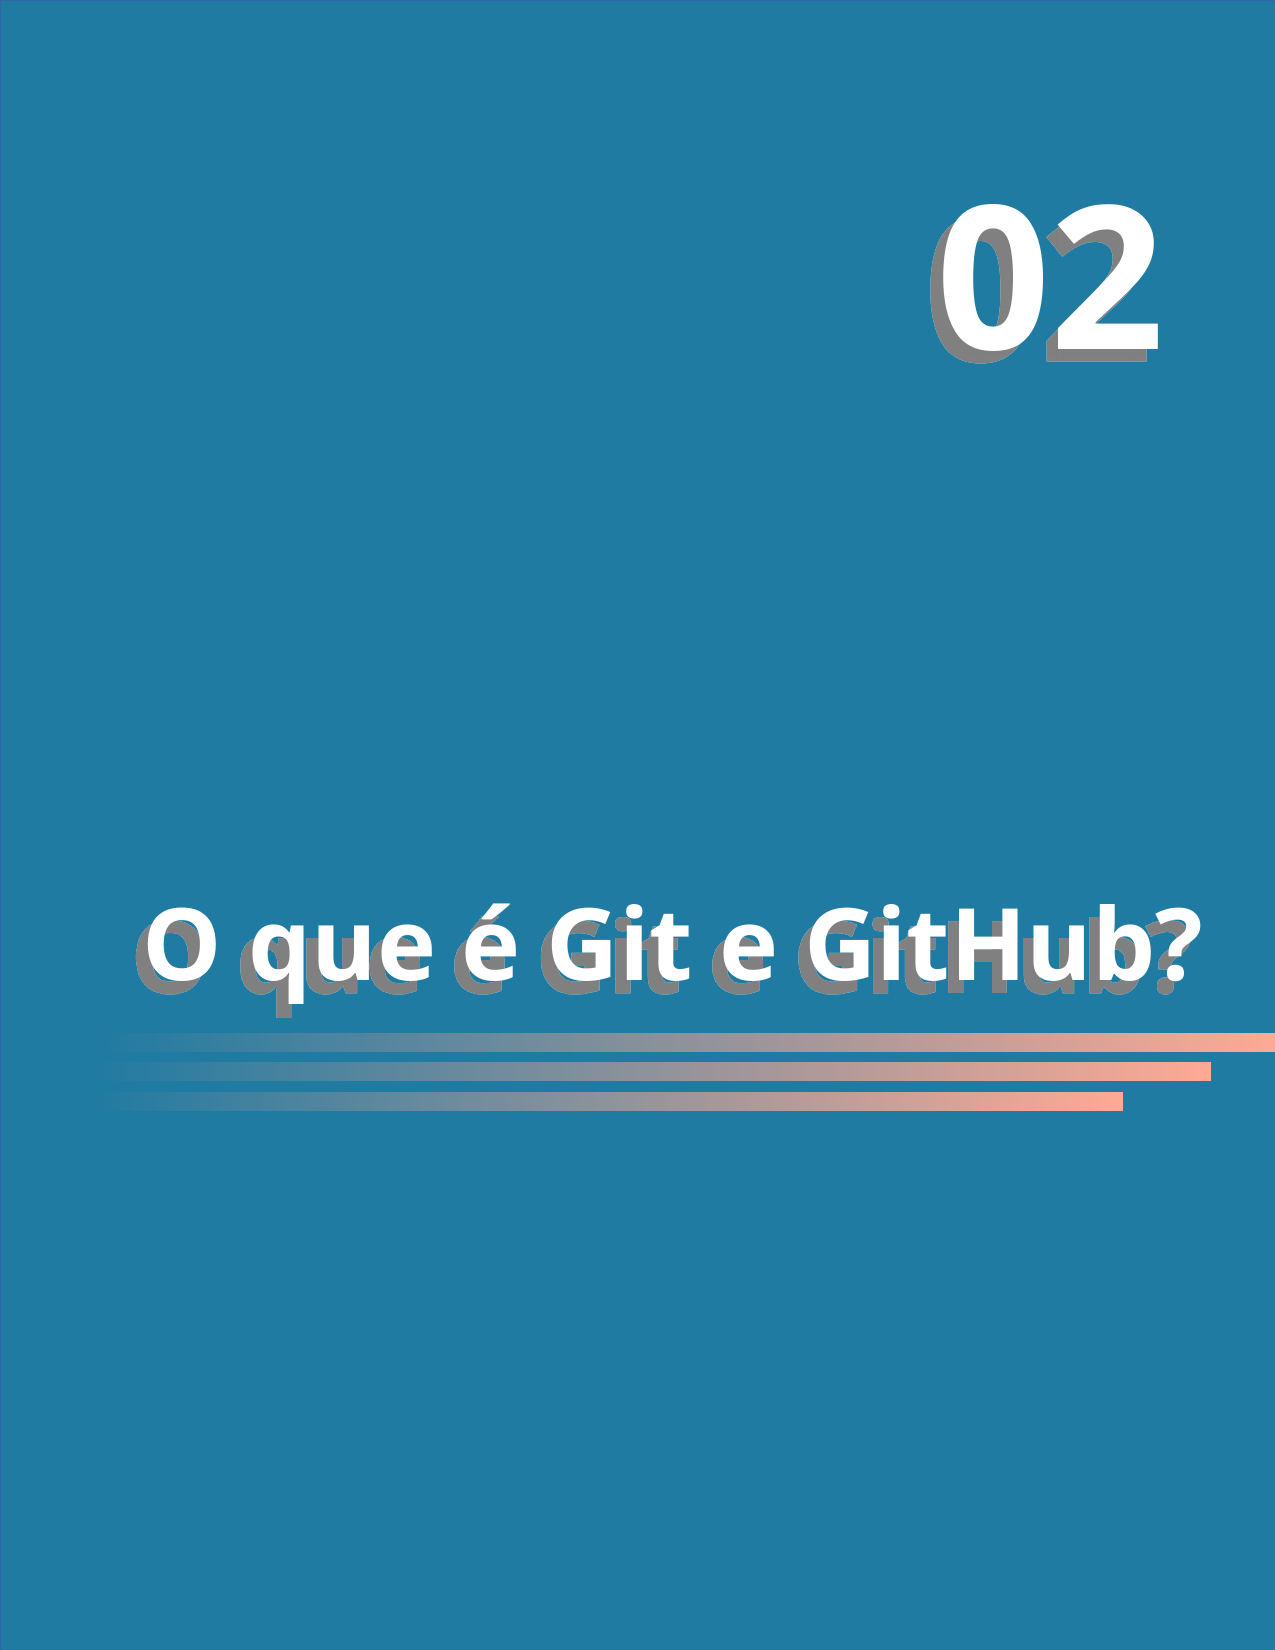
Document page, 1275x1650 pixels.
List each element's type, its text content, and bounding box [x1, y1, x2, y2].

text_box O que é Git e GitHub? [127, 856, 1227, 1018]
text_box [0, 0, 1275, 1650]
text_box 02 [921, 64, 1217, 479]
